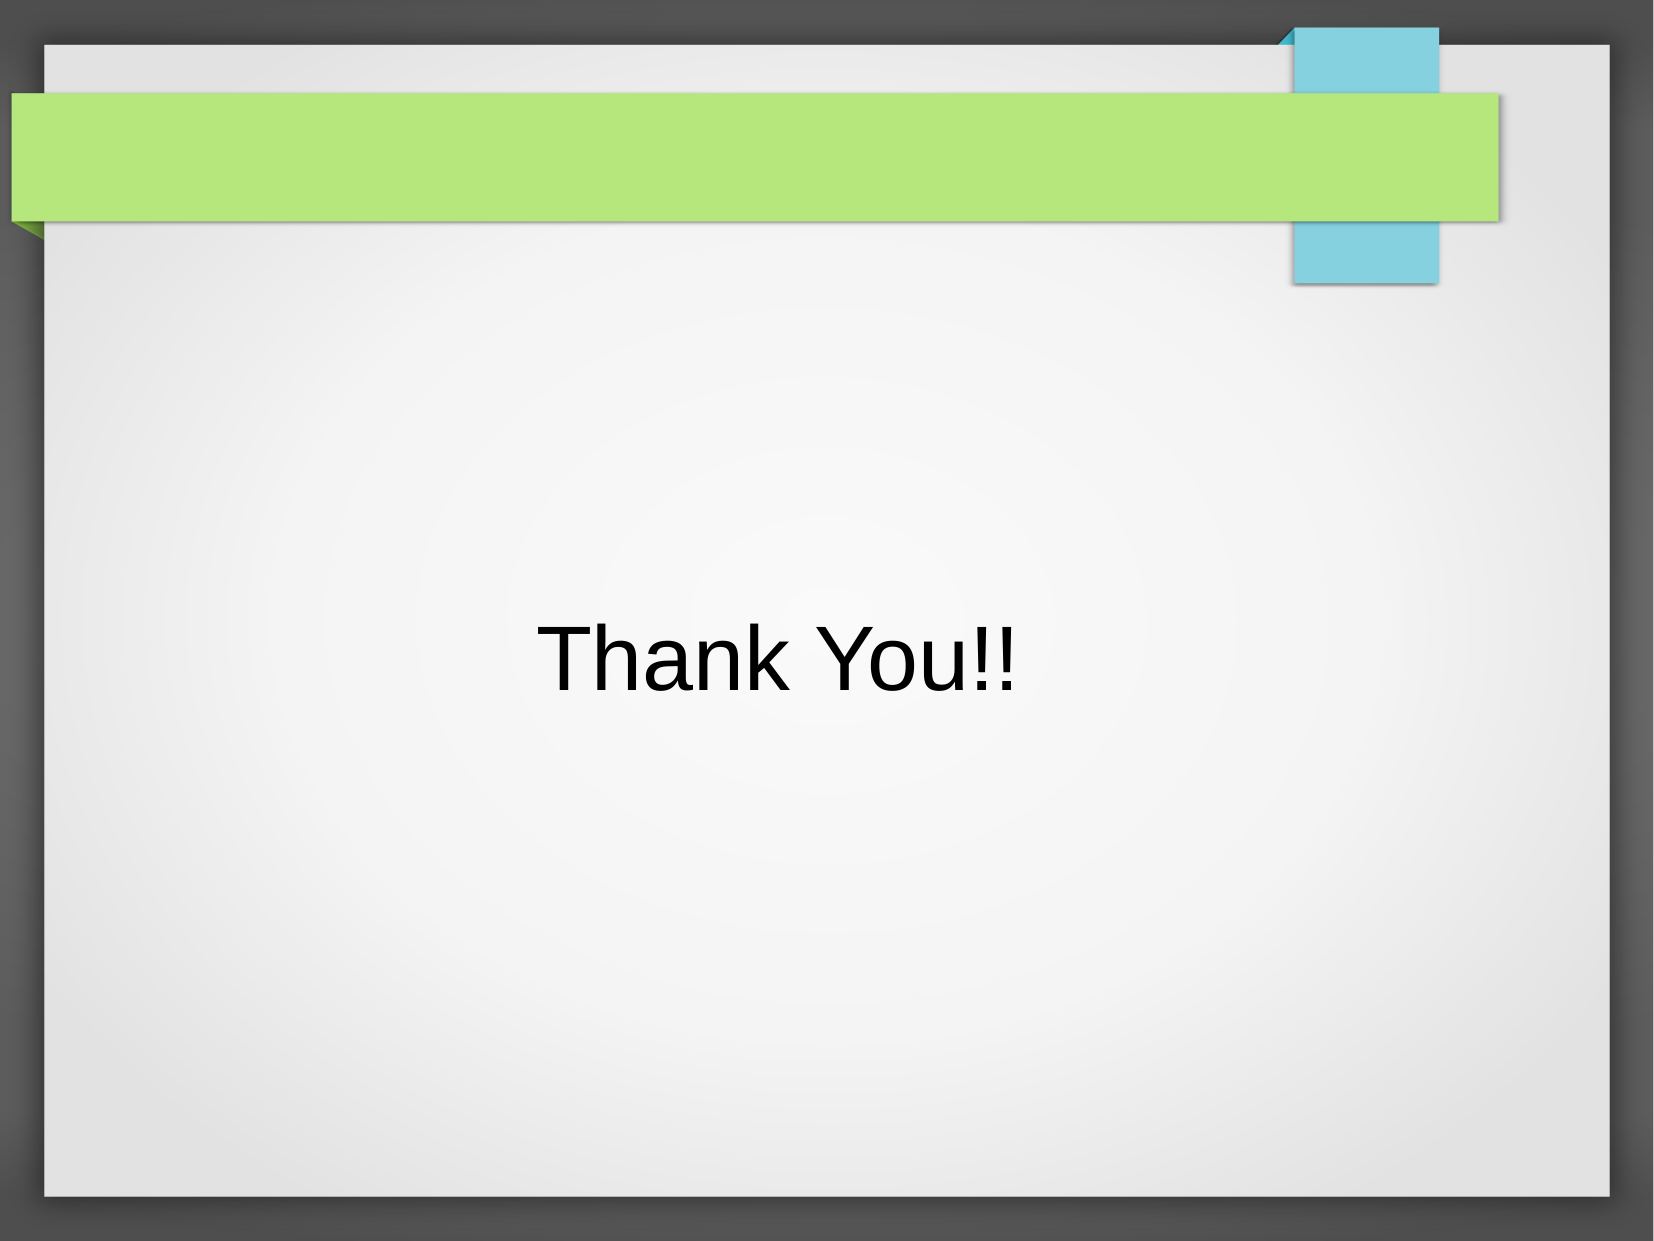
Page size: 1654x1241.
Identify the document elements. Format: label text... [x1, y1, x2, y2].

picture [0, 0, 1654, 1241]
list Thank You!! [82, 343, 1538, 1063]
